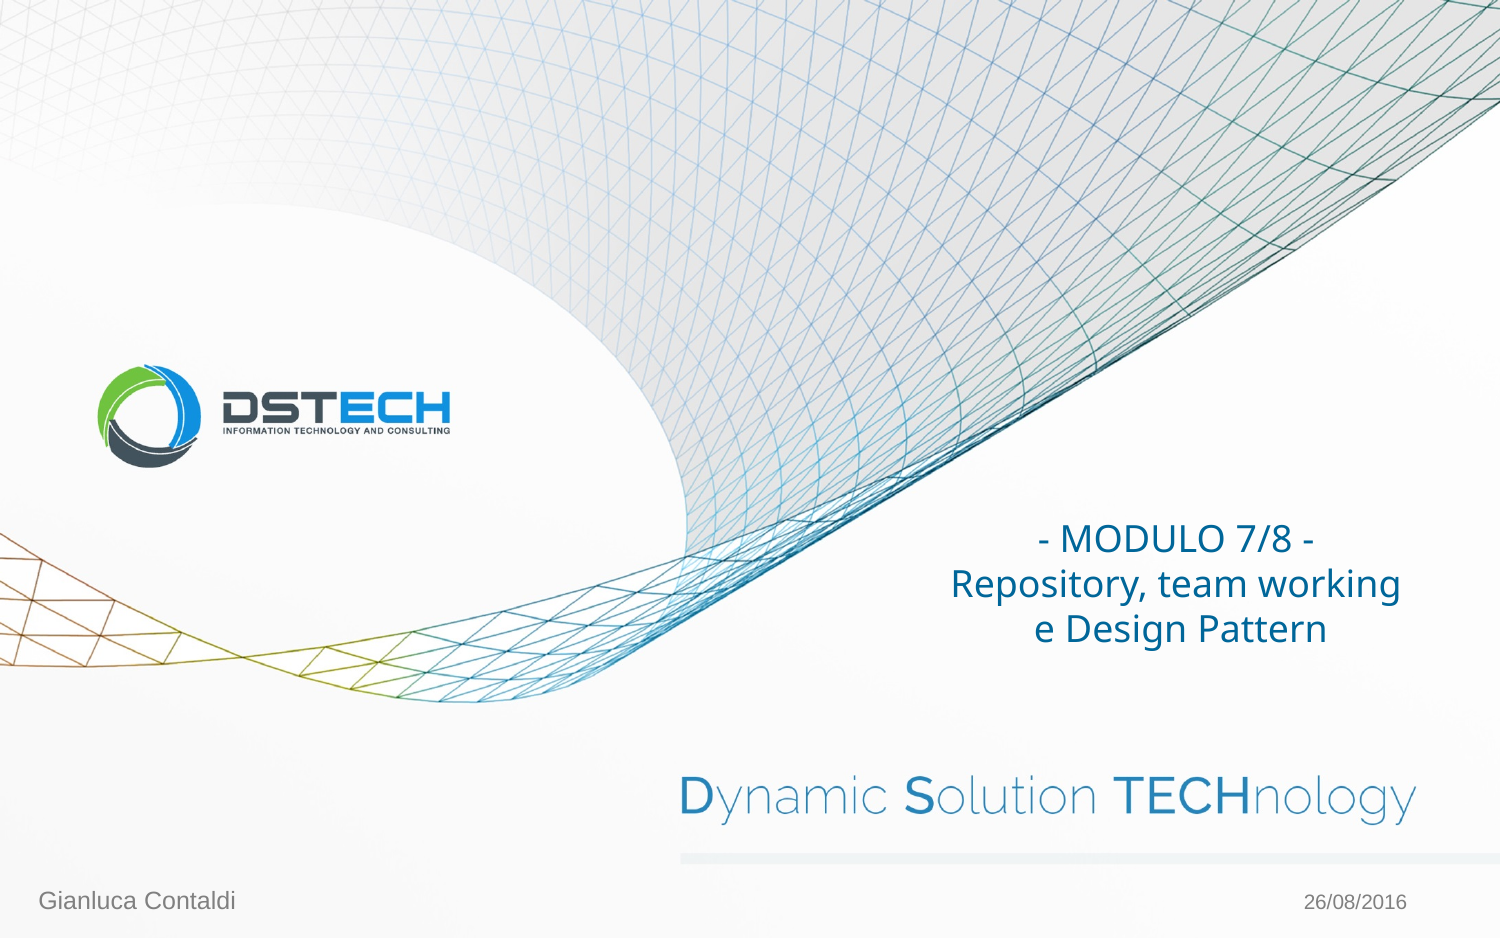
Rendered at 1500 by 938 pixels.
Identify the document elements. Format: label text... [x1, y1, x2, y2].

text_box - MODULO 7/8 - Repository, team working e Design Pattern [814, 507, 1500, 697]
text_box Gianluca Contaldi 26/08/2016 [23, 868, 1423, 925]
picture [0, 0, 1500, 938]
